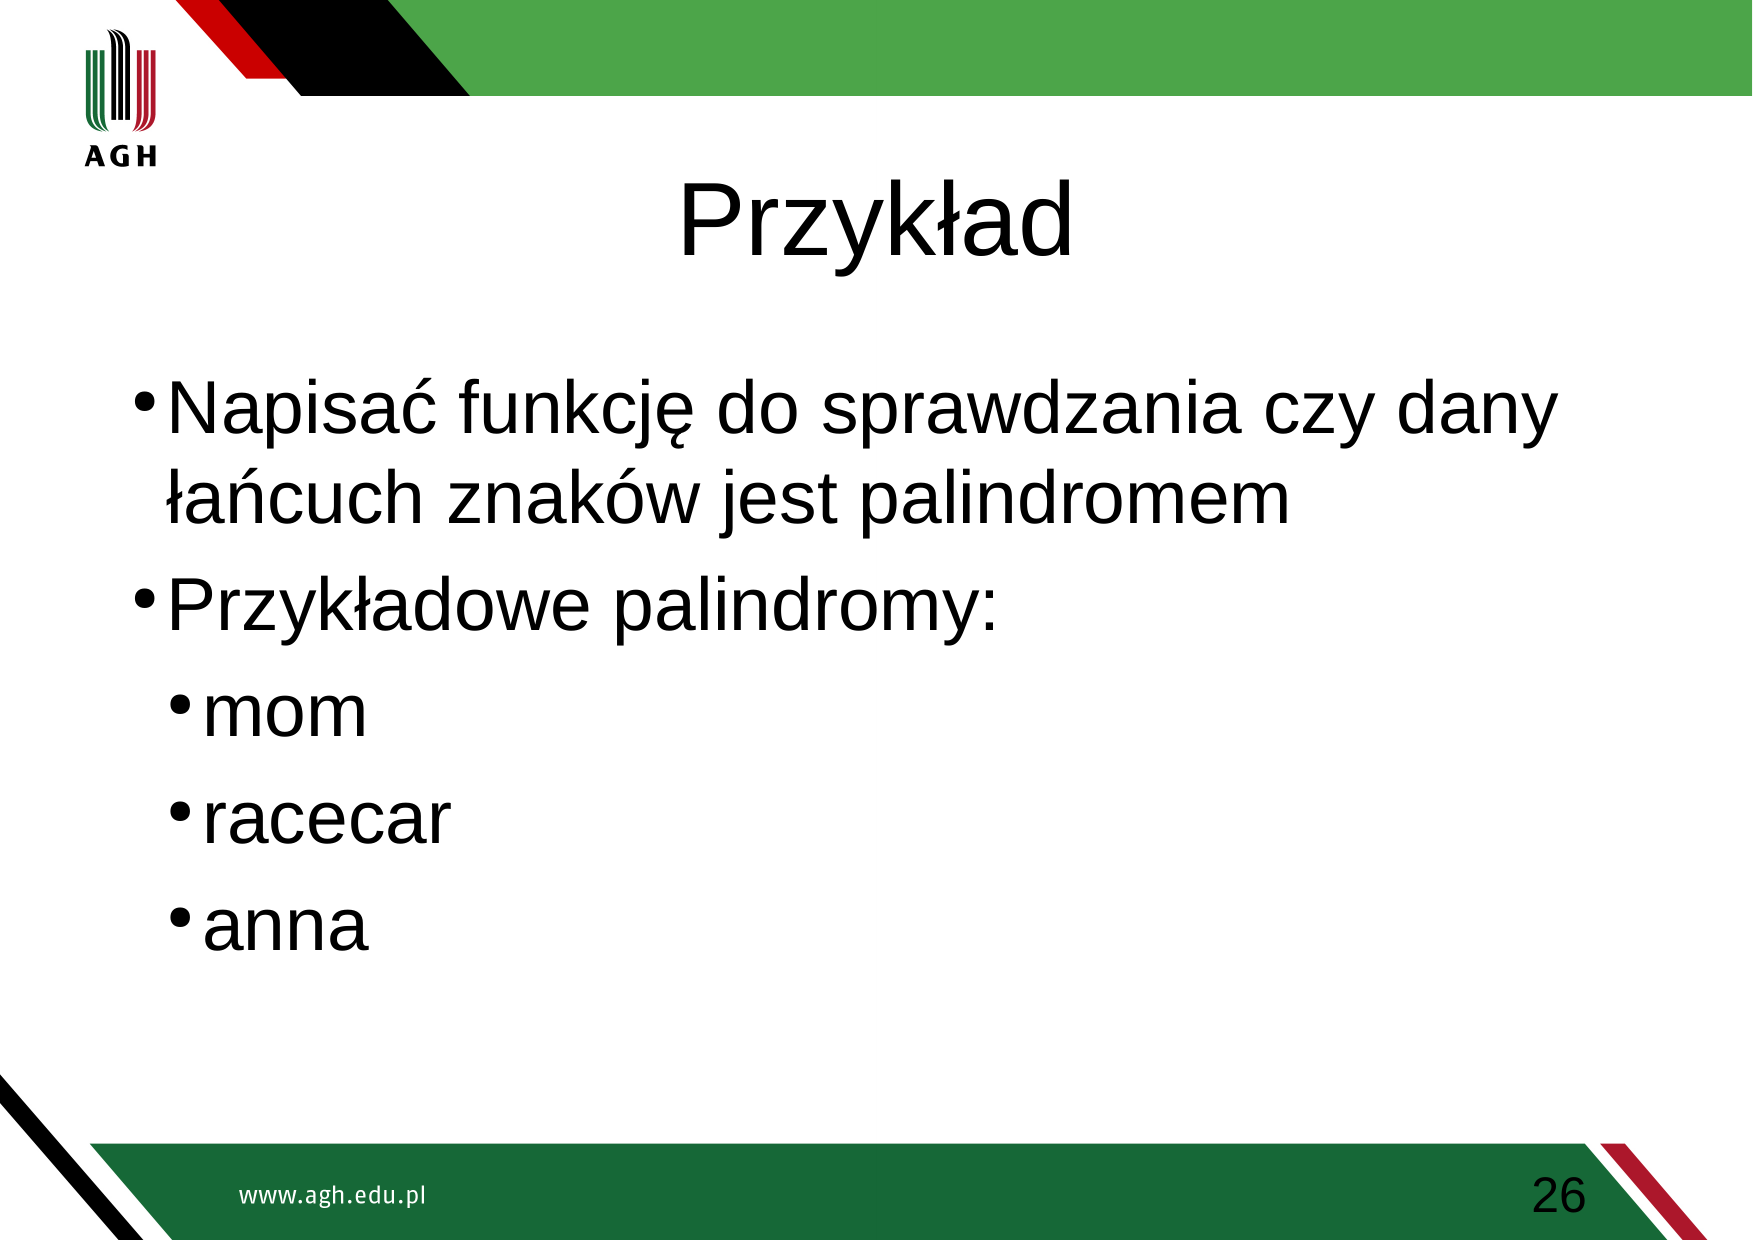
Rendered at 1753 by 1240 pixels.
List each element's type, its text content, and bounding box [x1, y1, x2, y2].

title Przykład [131, 110, 1622, 317]
subtitle Napisać funkcję do sprawdzania czy dany łańcuch znaków jest palindromem Przykładowe palindromy: mom racecar anna [131, 358, 1622, 1103]
picture [0, 0, 1753, 1240]
